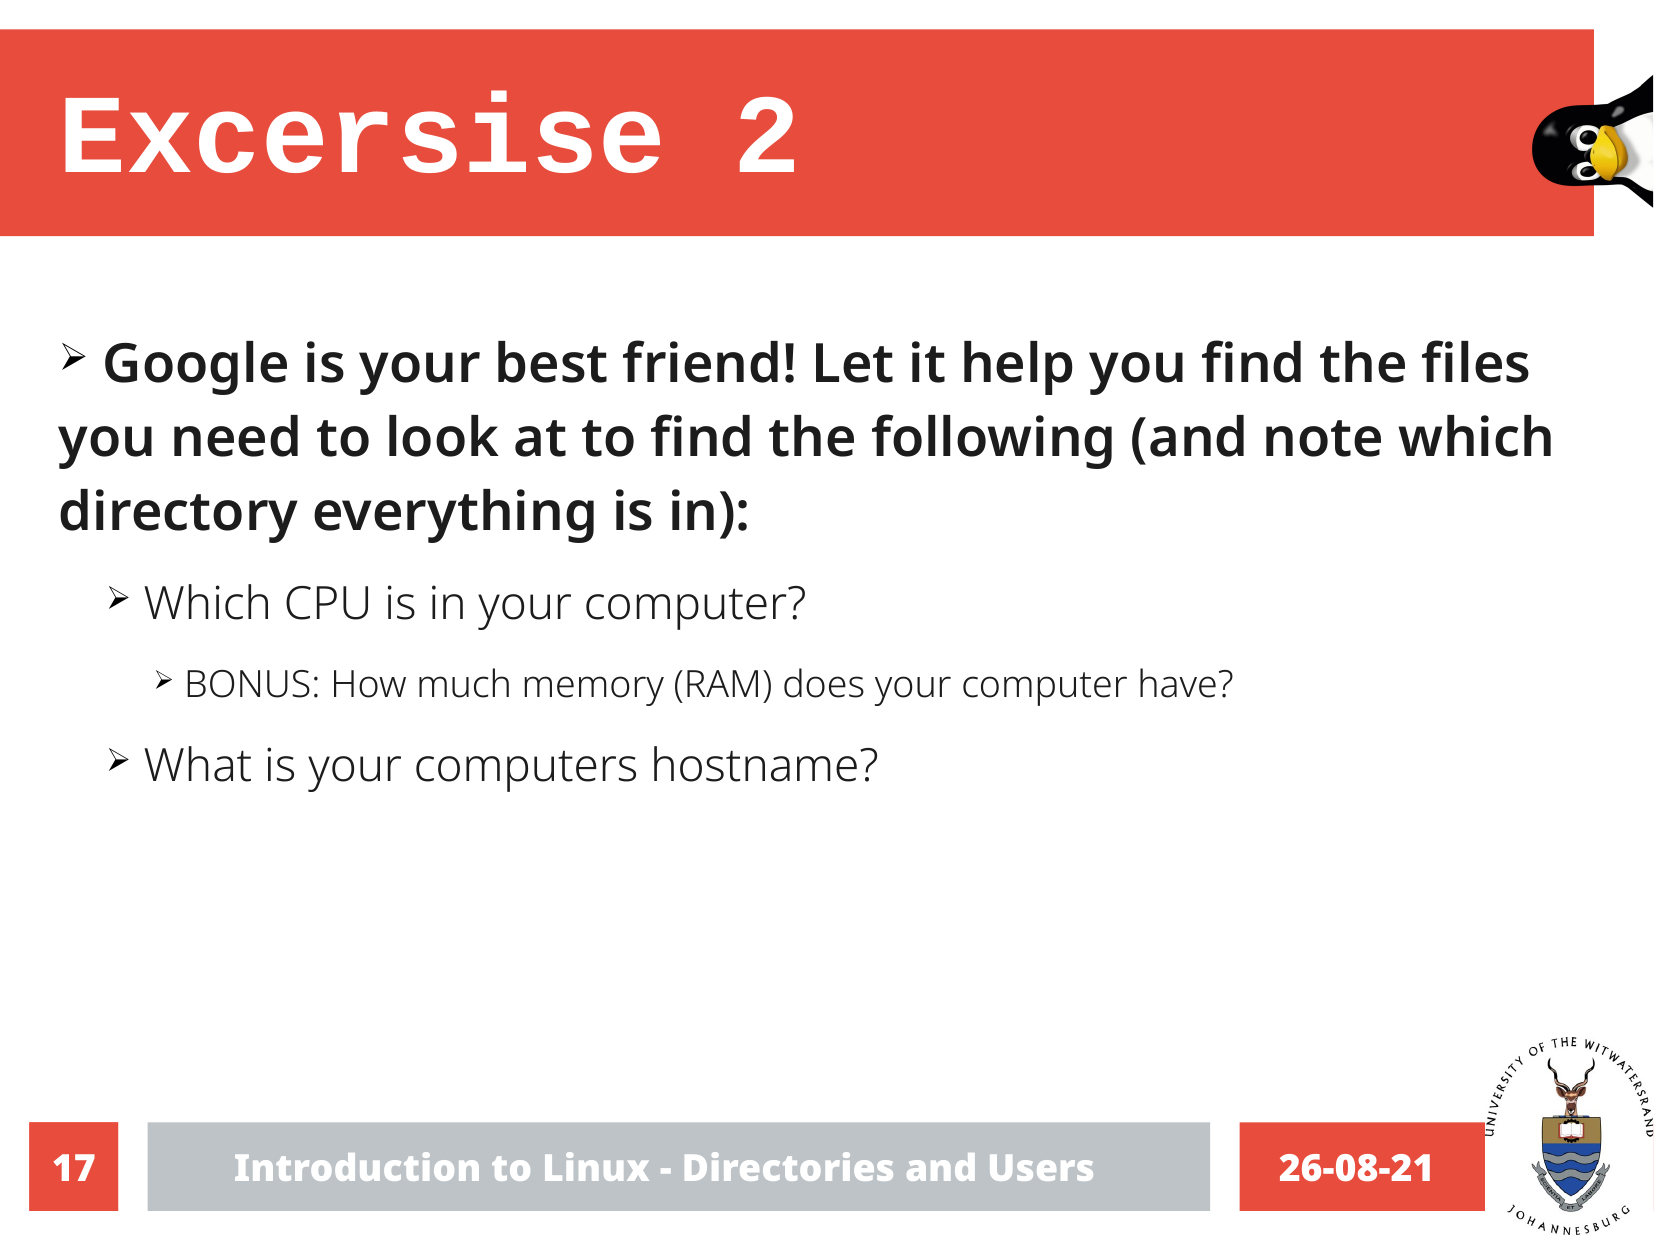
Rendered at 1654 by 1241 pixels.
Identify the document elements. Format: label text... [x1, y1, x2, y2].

list Google is your best friend! Let it help you find the files you need to look at to find the following (and note which directory everything is in): Which CPU is in your computer? BONUS: How much memory (RAM) does your computer have? What is your computers hostname? [58, 324, 1589, 1093]
title Excersise 2 [58, 59, 1594, 207]
picture [1515, 24, 1654, 276]
picture [1485, 1037, 1654, 1235]
